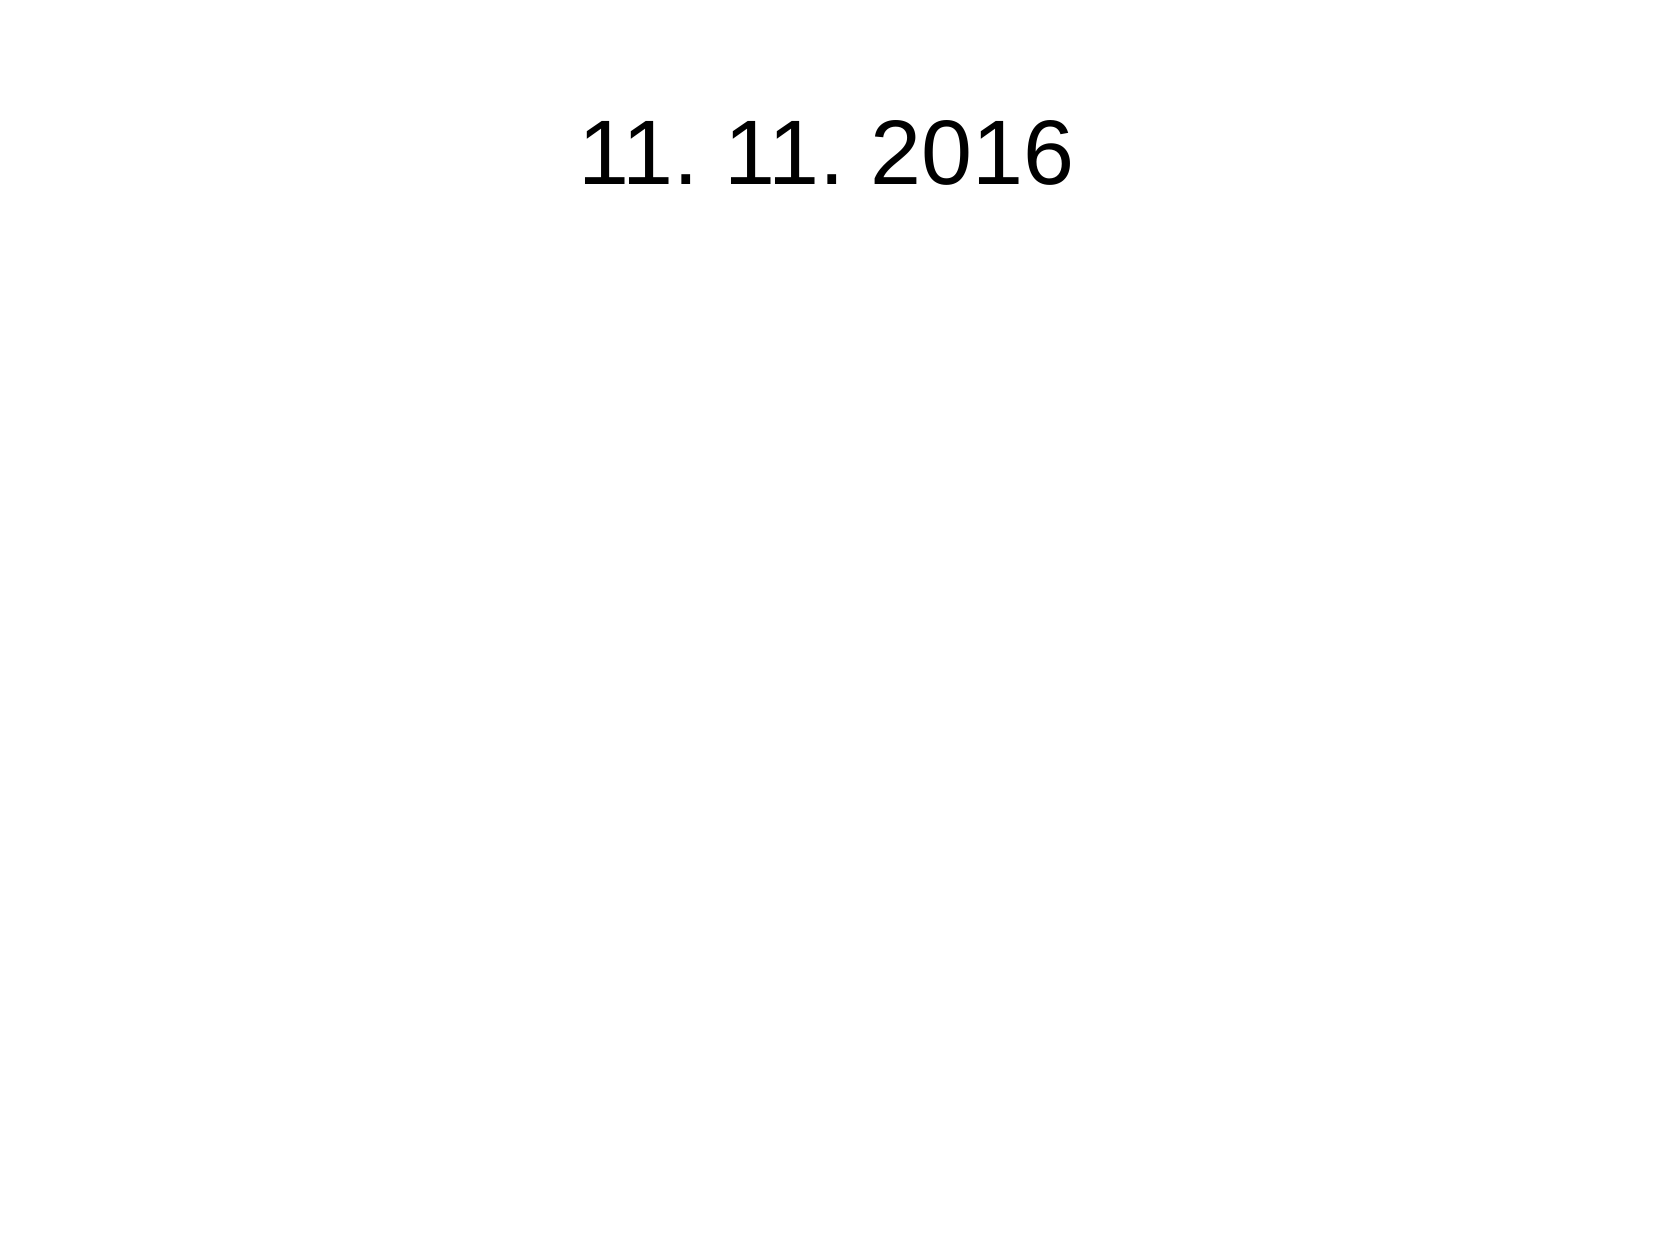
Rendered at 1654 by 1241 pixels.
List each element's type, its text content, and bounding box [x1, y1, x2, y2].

title 11. 11. 2016 [82, 49, 1571, 257]
